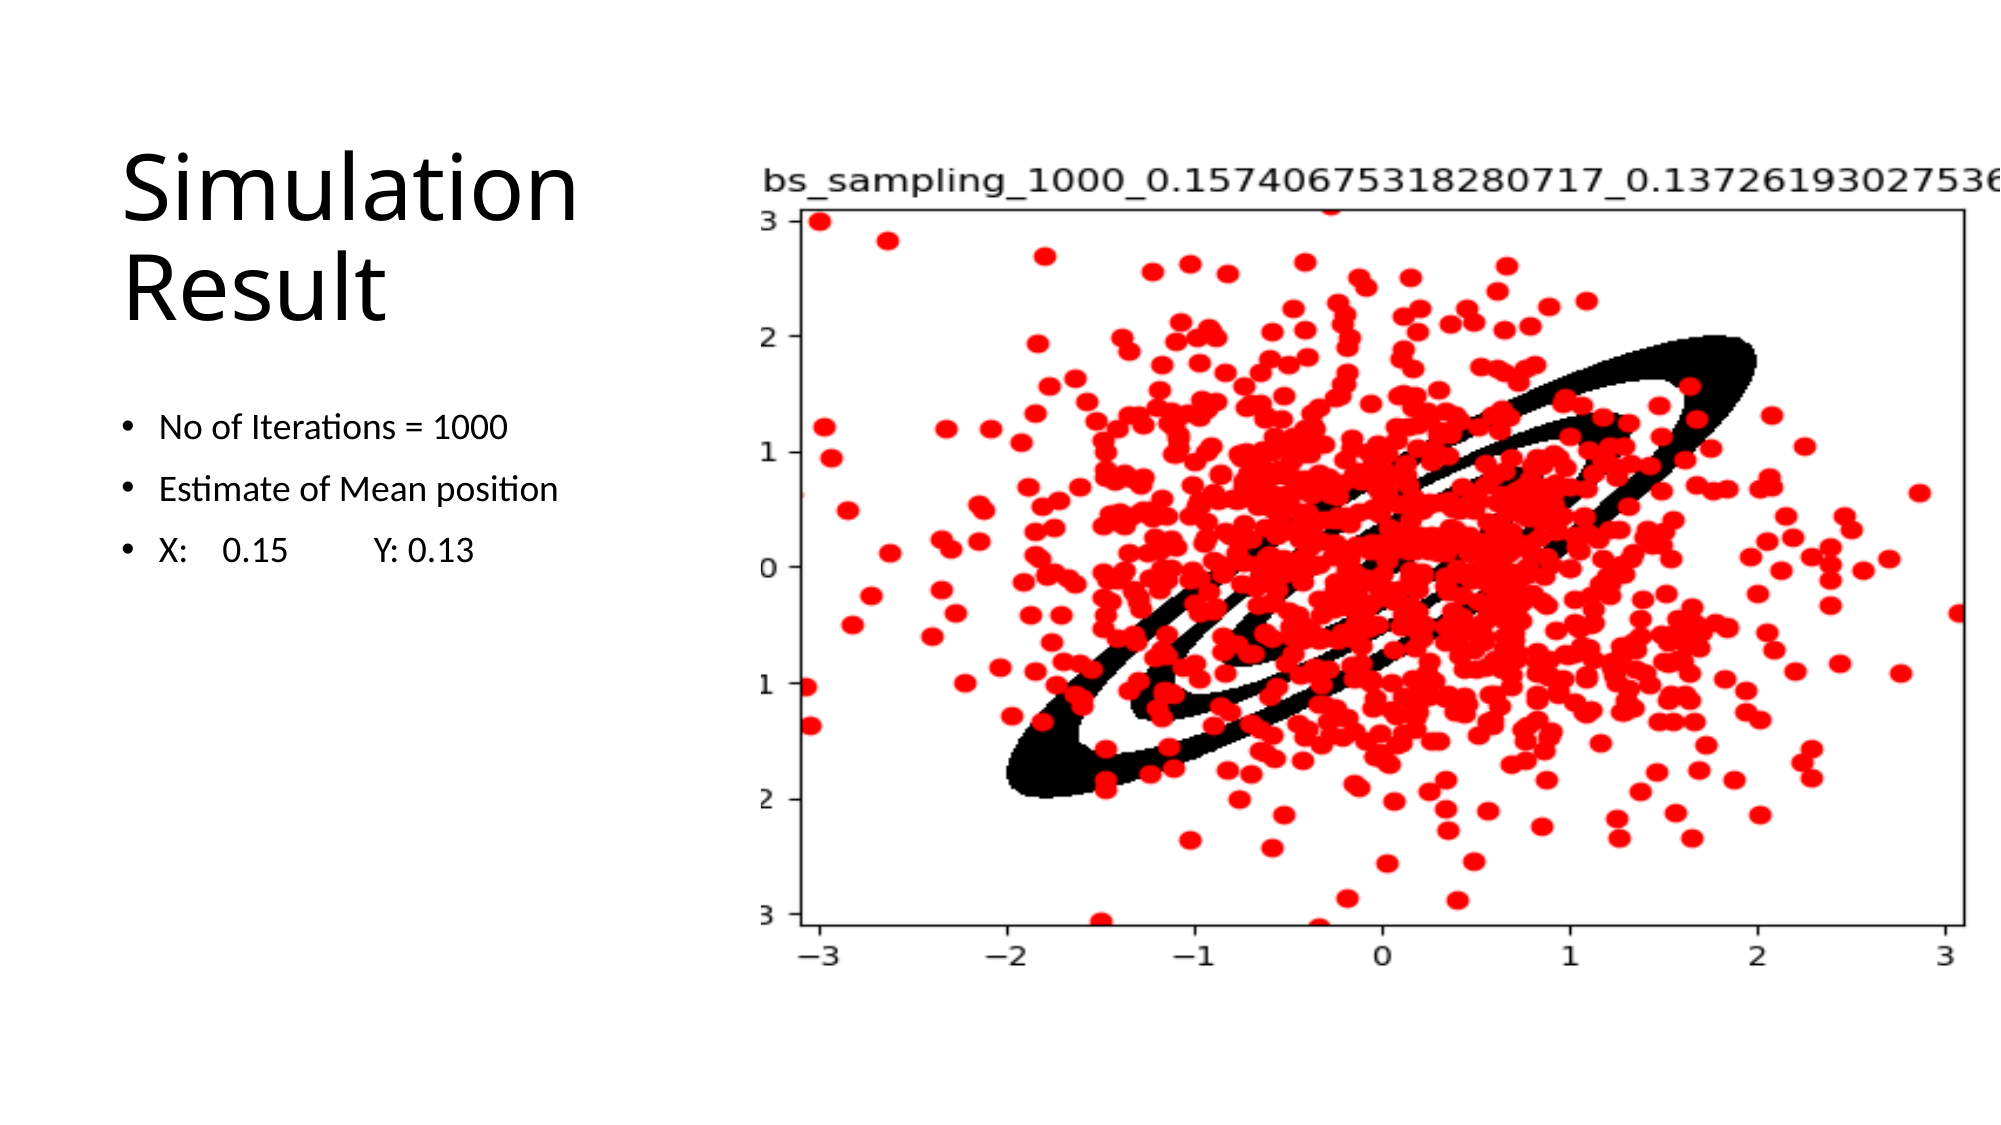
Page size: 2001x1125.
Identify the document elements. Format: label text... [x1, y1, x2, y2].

title Simulation Result [106, 103, 706, 379]
list No of Iterations = 1000 Estimate of Mean position X: 0.15 Y: 0.13 [106, 399, 706, 1021]
picture [760, 97, 2000, 1028]
